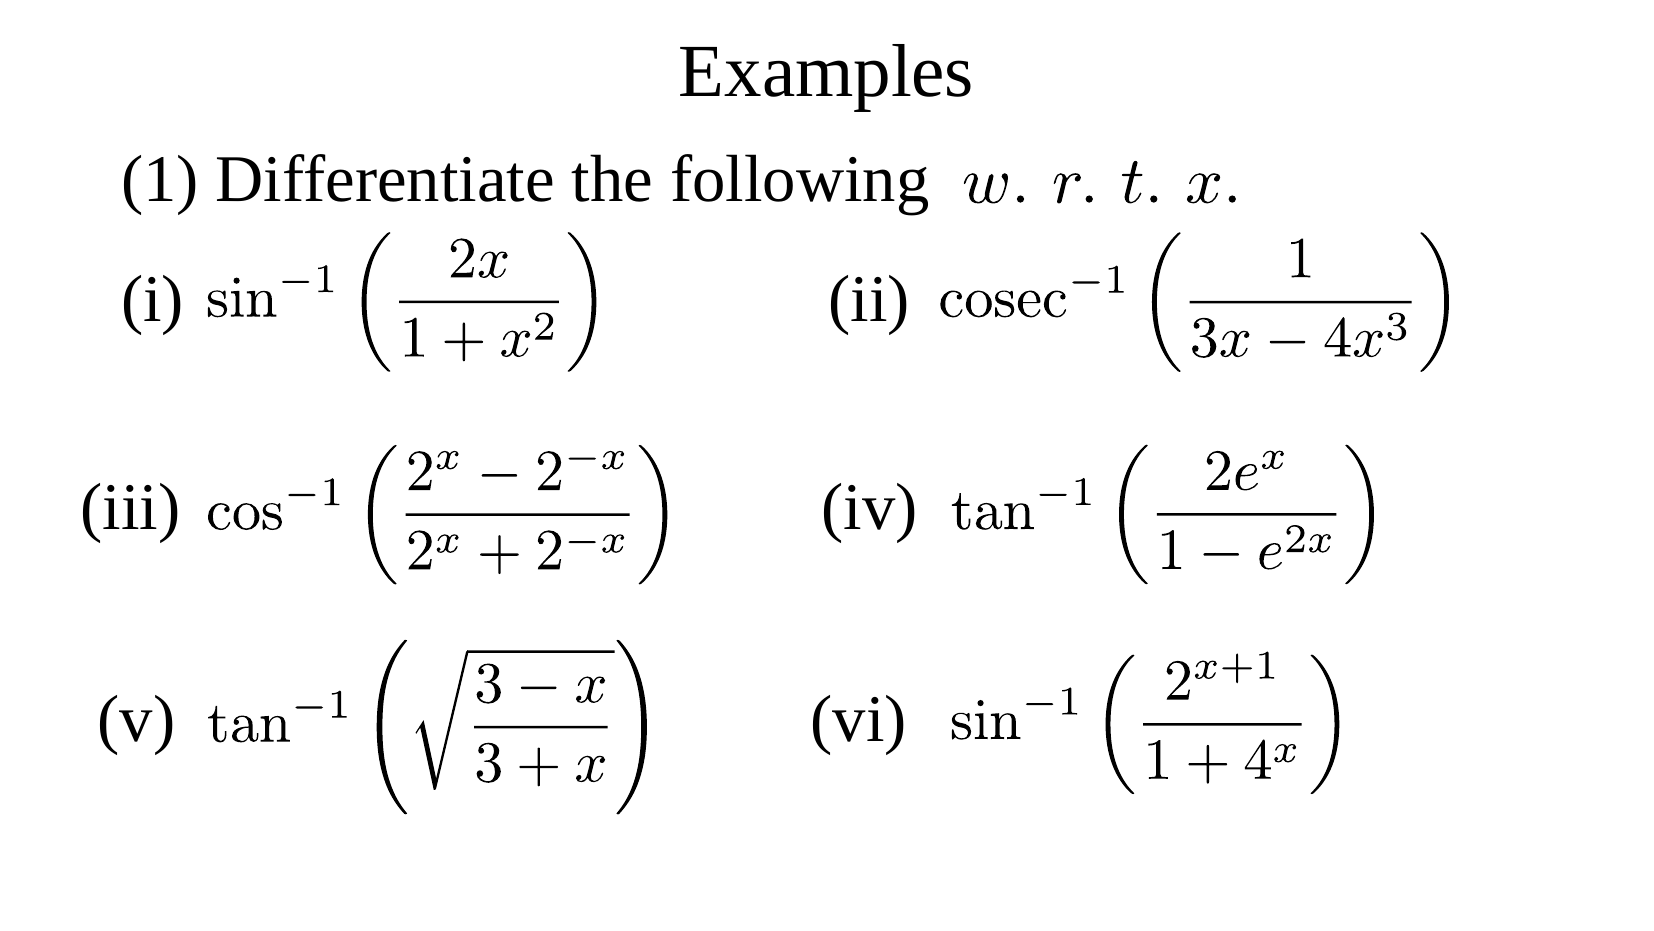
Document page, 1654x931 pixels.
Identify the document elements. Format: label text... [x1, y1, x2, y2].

text_box [963, 160, 1236, 204]
text_box [207, 444, 668, 585]
text_box [208, 639, 647, 815]
subtitle (1) Differentiate the following (i) (ii) (iii) (iv) (v) (vi) [47, 141, 1607, 905]
text_box [951, 651, 1340, 795]
title Examples [82, 23, 1571, 119]
text_box [951, 444, 1374, 585]
text_box [207, 232, 597, 372]
text_box [940, 232, 1449, 372]
